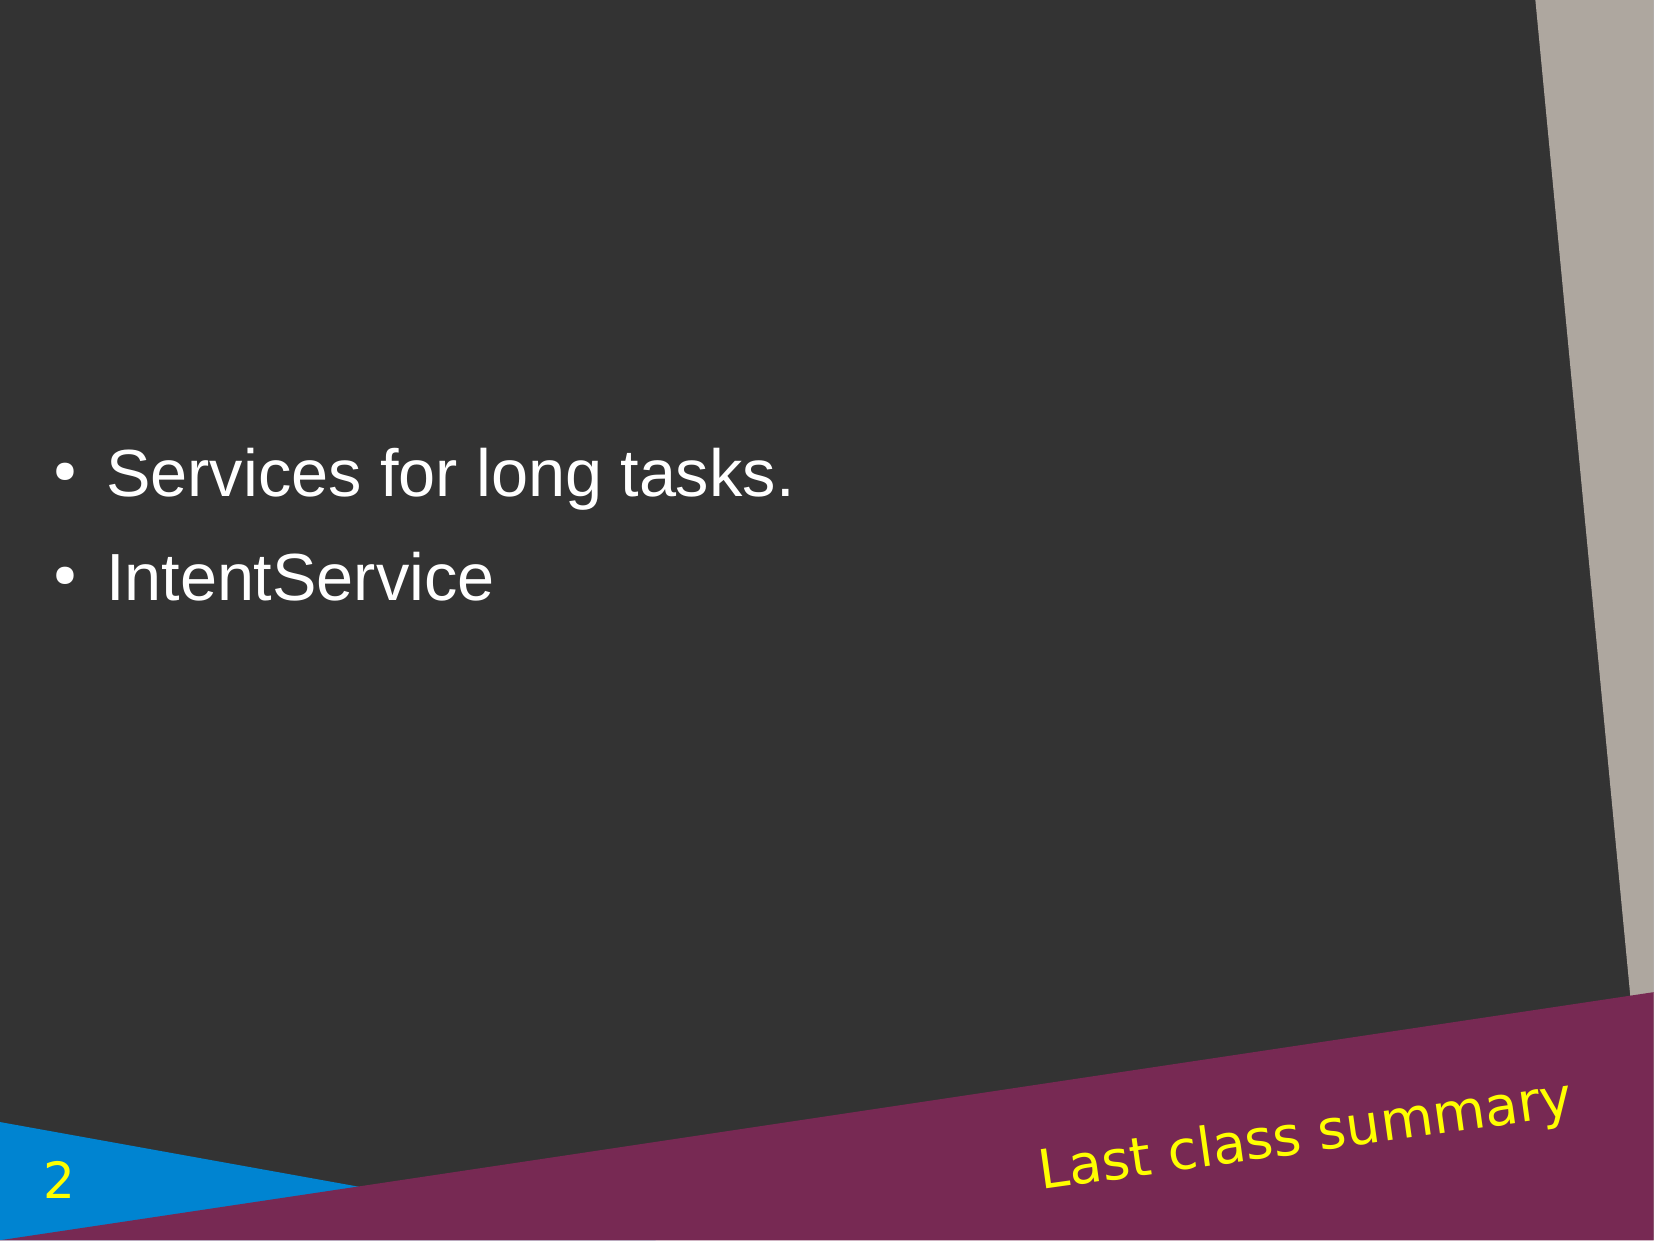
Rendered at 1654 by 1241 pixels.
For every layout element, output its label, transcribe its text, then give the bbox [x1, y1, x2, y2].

list Services for long tasks. IntentService [35, 59, 1524, 993]
title Last class summary [956, 995, 1654, 1241]
